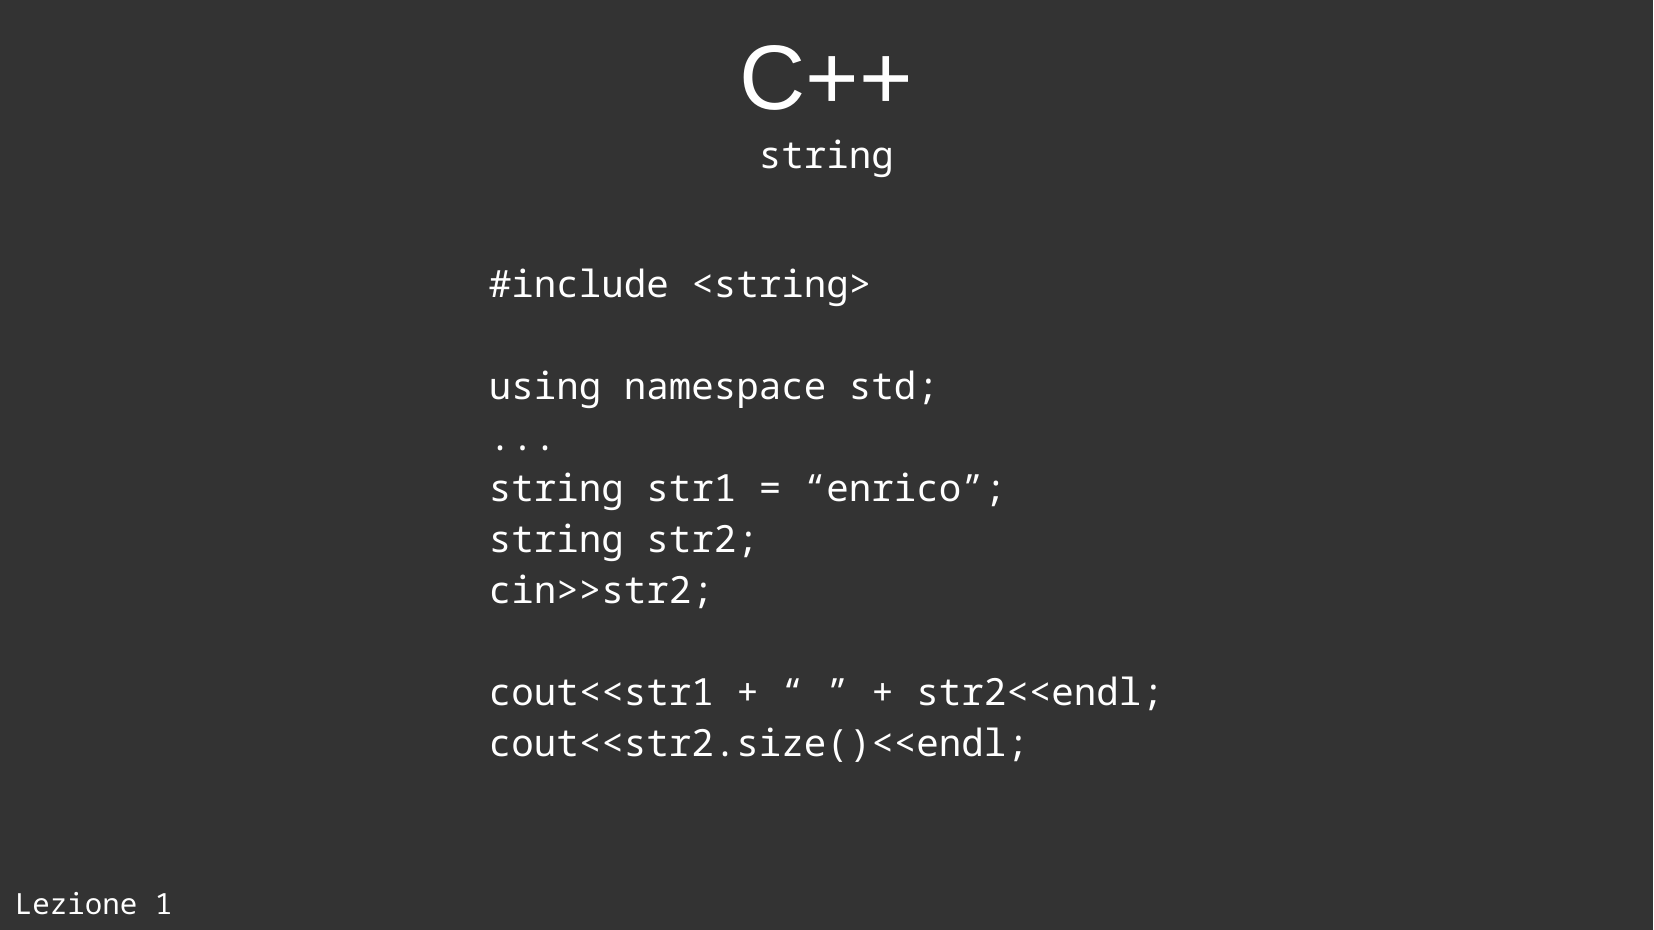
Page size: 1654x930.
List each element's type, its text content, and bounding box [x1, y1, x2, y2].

title C++ [82, 0, 1571, 156]
text_box string [744, 121, 909, 188]
text_box Lezione 1 [0, 875, 188, 930]
text_box #include <string> using namespace std; ... string str1 = “enrico”; string str2; cin>>str2; cout<<str1 + “ ” + str2<<endl; cout<<str2.size()<<endl; [474, 249, 1179, 853]
